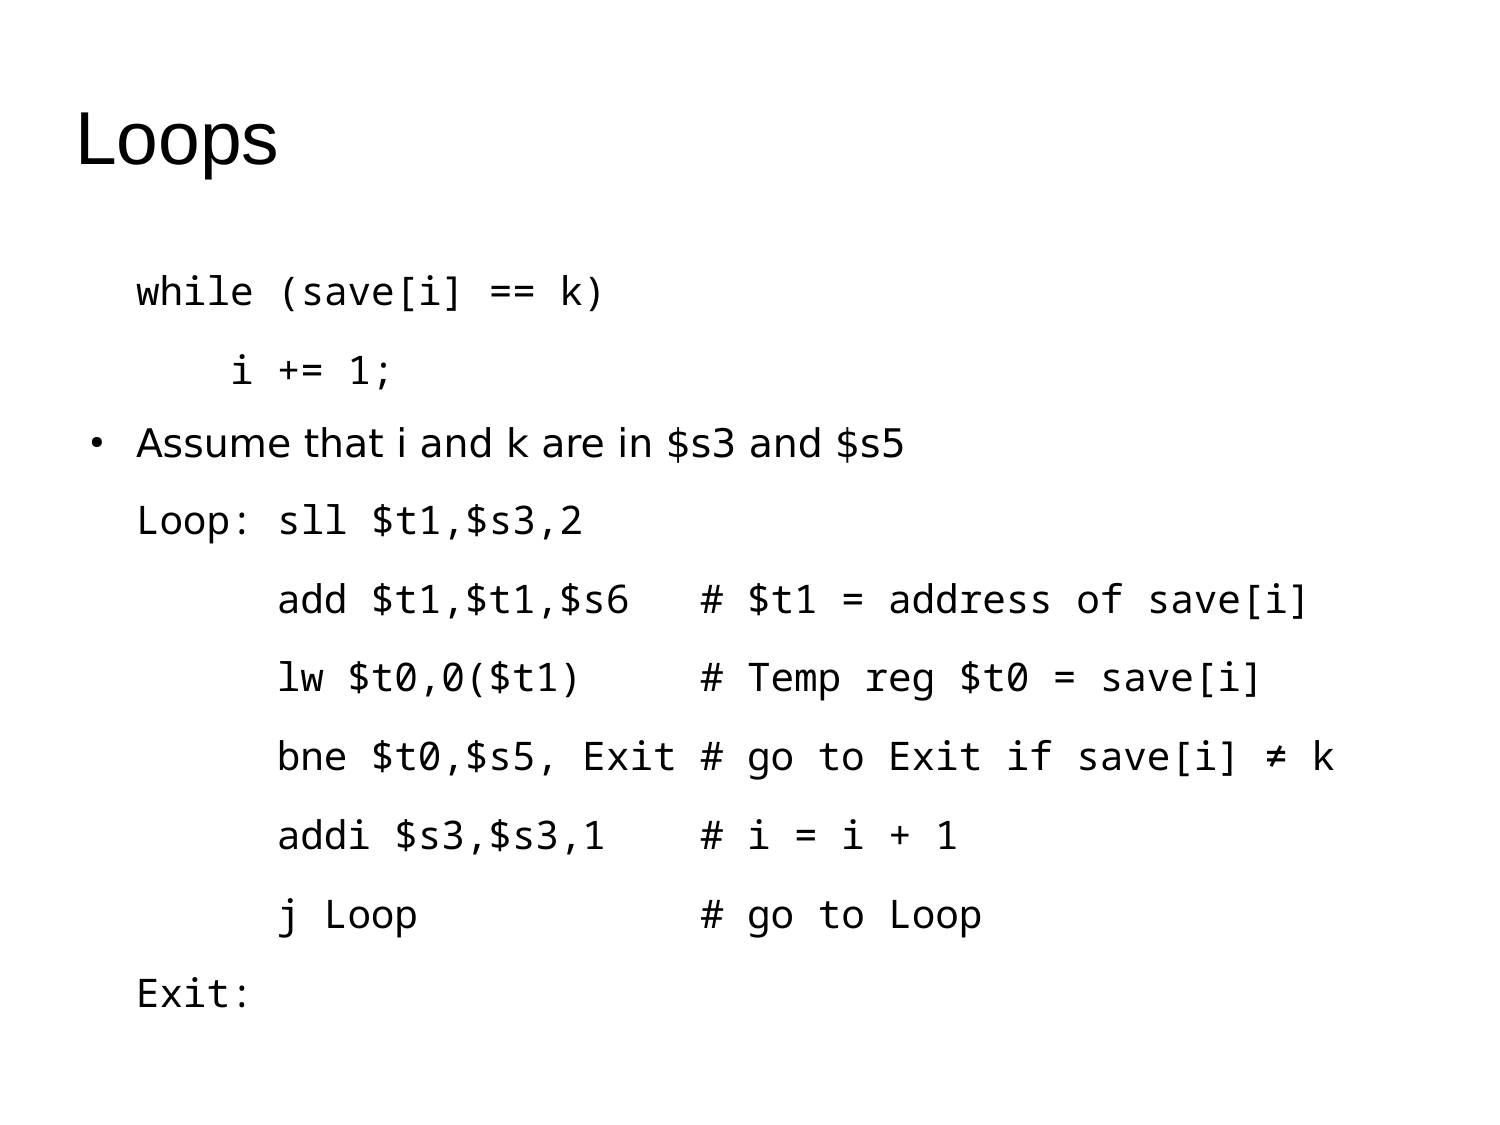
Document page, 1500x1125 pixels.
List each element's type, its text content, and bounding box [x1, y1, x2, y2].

title Loops [75, 44, 1425, 233]
list while (save[i] == k) i += 1; Assume that i and k are in $s3 and $s5 Loop: sll $t1,$s3,2 add $t1,$t1,$s6 # $t1 = address of save[i] lw $t0,0($t1) # Temp reg $t0 = save[i] bne $t0,$s5, Exit # go to Exit if save[i] ≠ k addi $s3,$s3,1 # i = i + 1 j Loop # go to Loop Exit: [75, 263, 1425, 1036]
